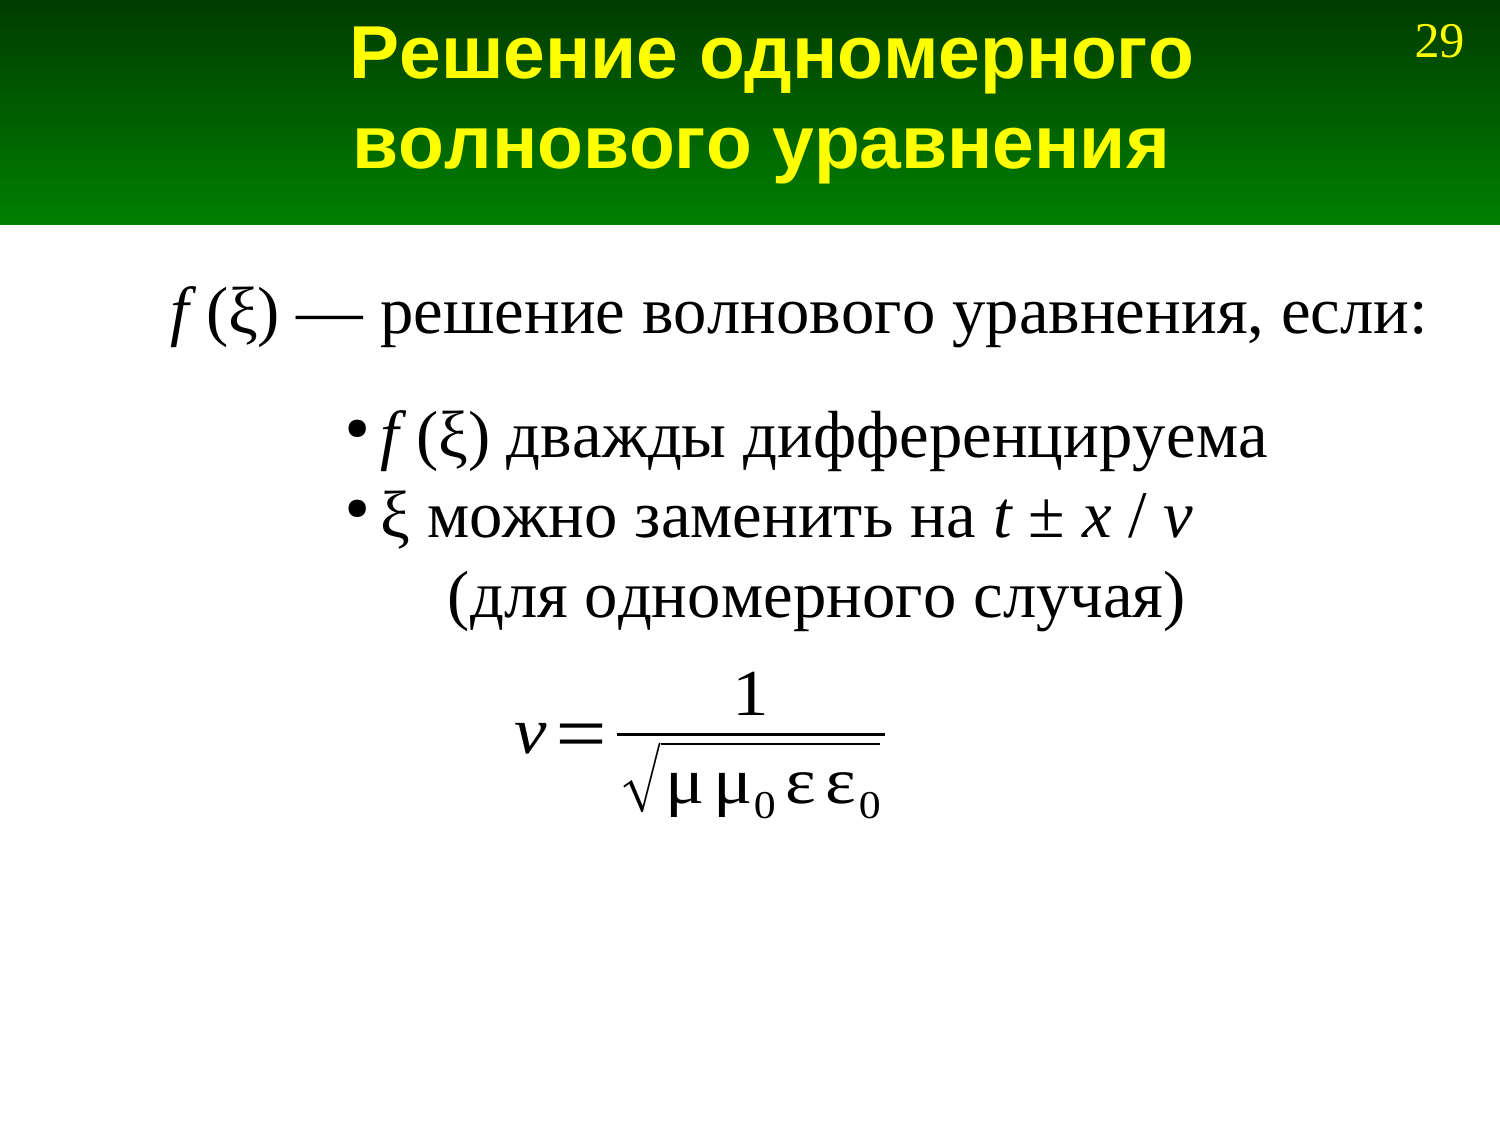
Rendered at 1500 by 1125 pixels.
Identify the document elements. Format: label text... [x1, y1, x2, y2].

text_box f (ξ) дважды дифференцируема ξ можно заменить на t ± x / v (для одномерного случая) [330, 383, 1283, 638]
text_box f (ξ) — решение волнового уравнения, если: [155, 259, 1443, 355]
title Решение одномерного волнового уравнения [123, 0, 1399, 192]
chart [481, 656, 920, 827]
